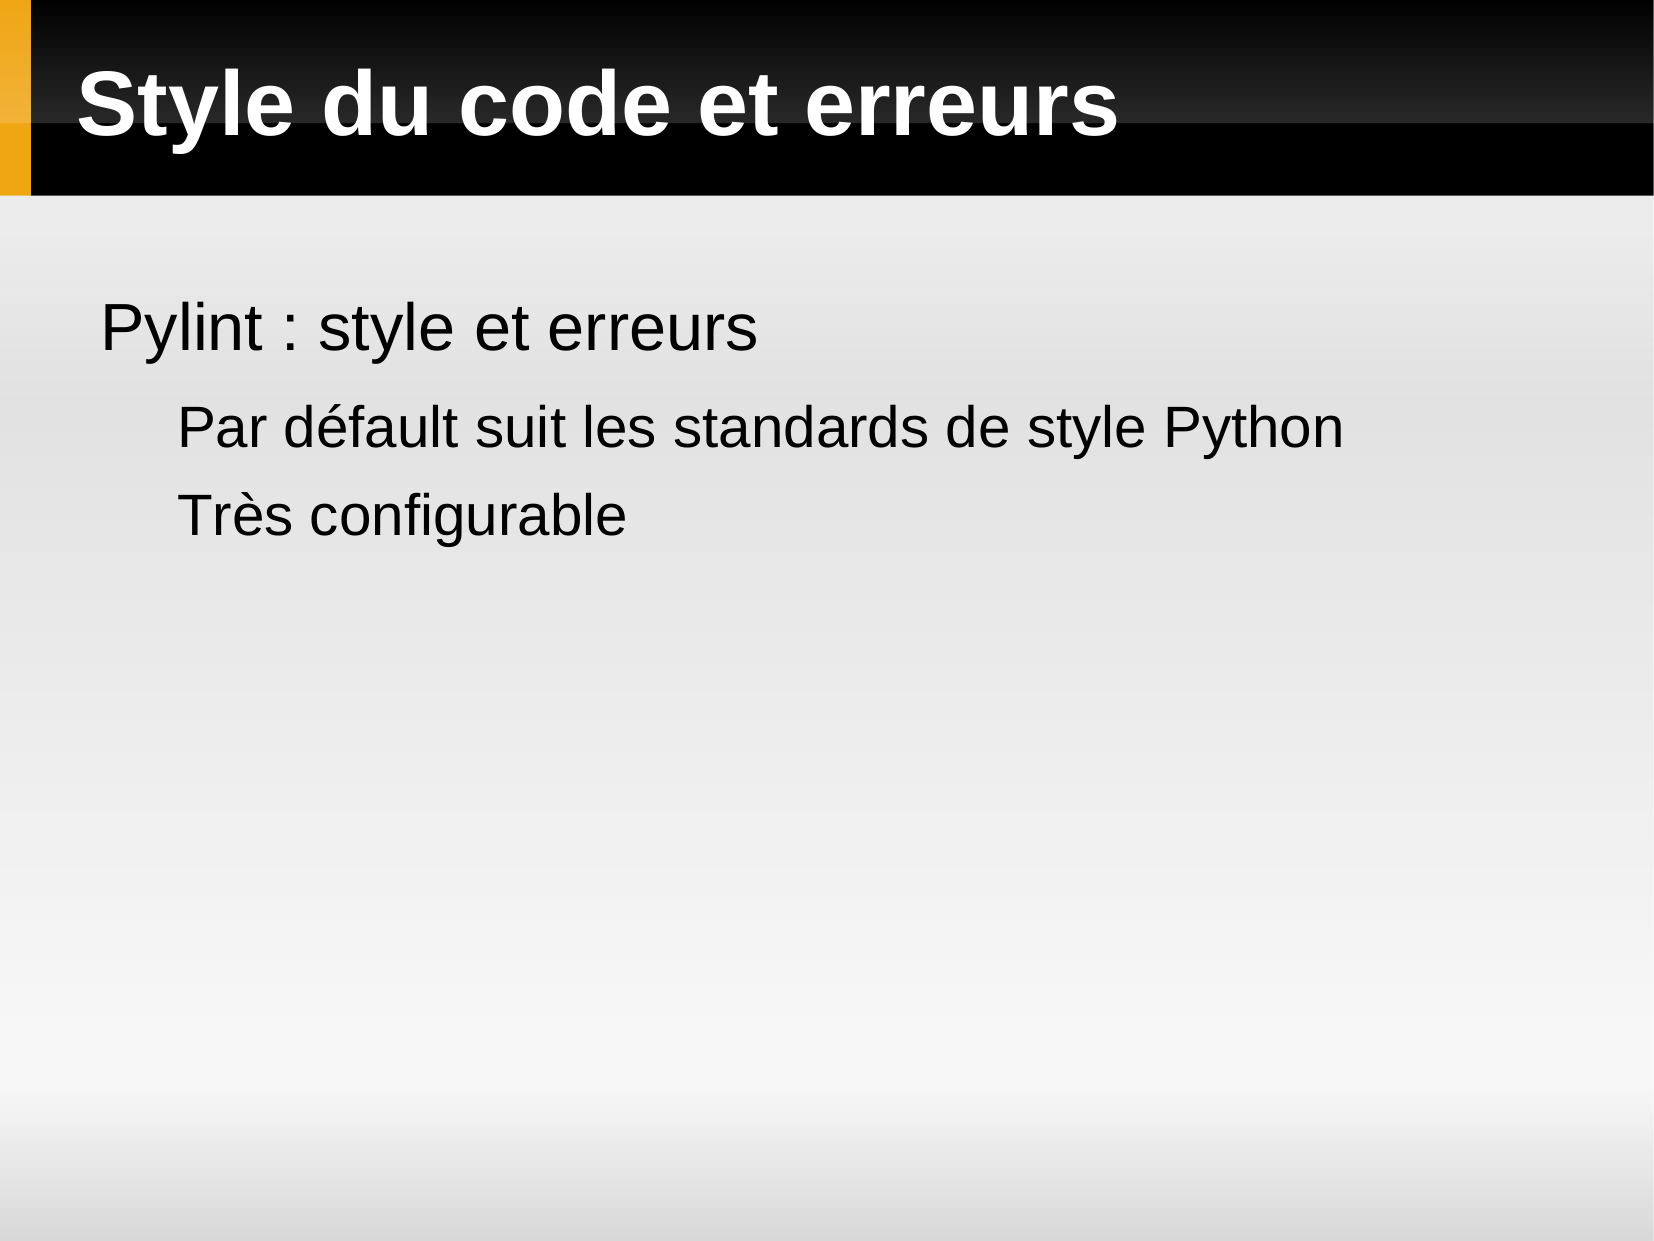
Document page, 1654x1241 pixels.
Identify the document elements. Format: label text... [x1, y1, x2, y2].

picture [0, 0, 1654, 1241]
list Pylint : style et erreurs Par défault suit les standards de style Python Très configurable [82, 290, 1571, 1094]
title Style du code et erreurs [76, 7, 1565, 200]
